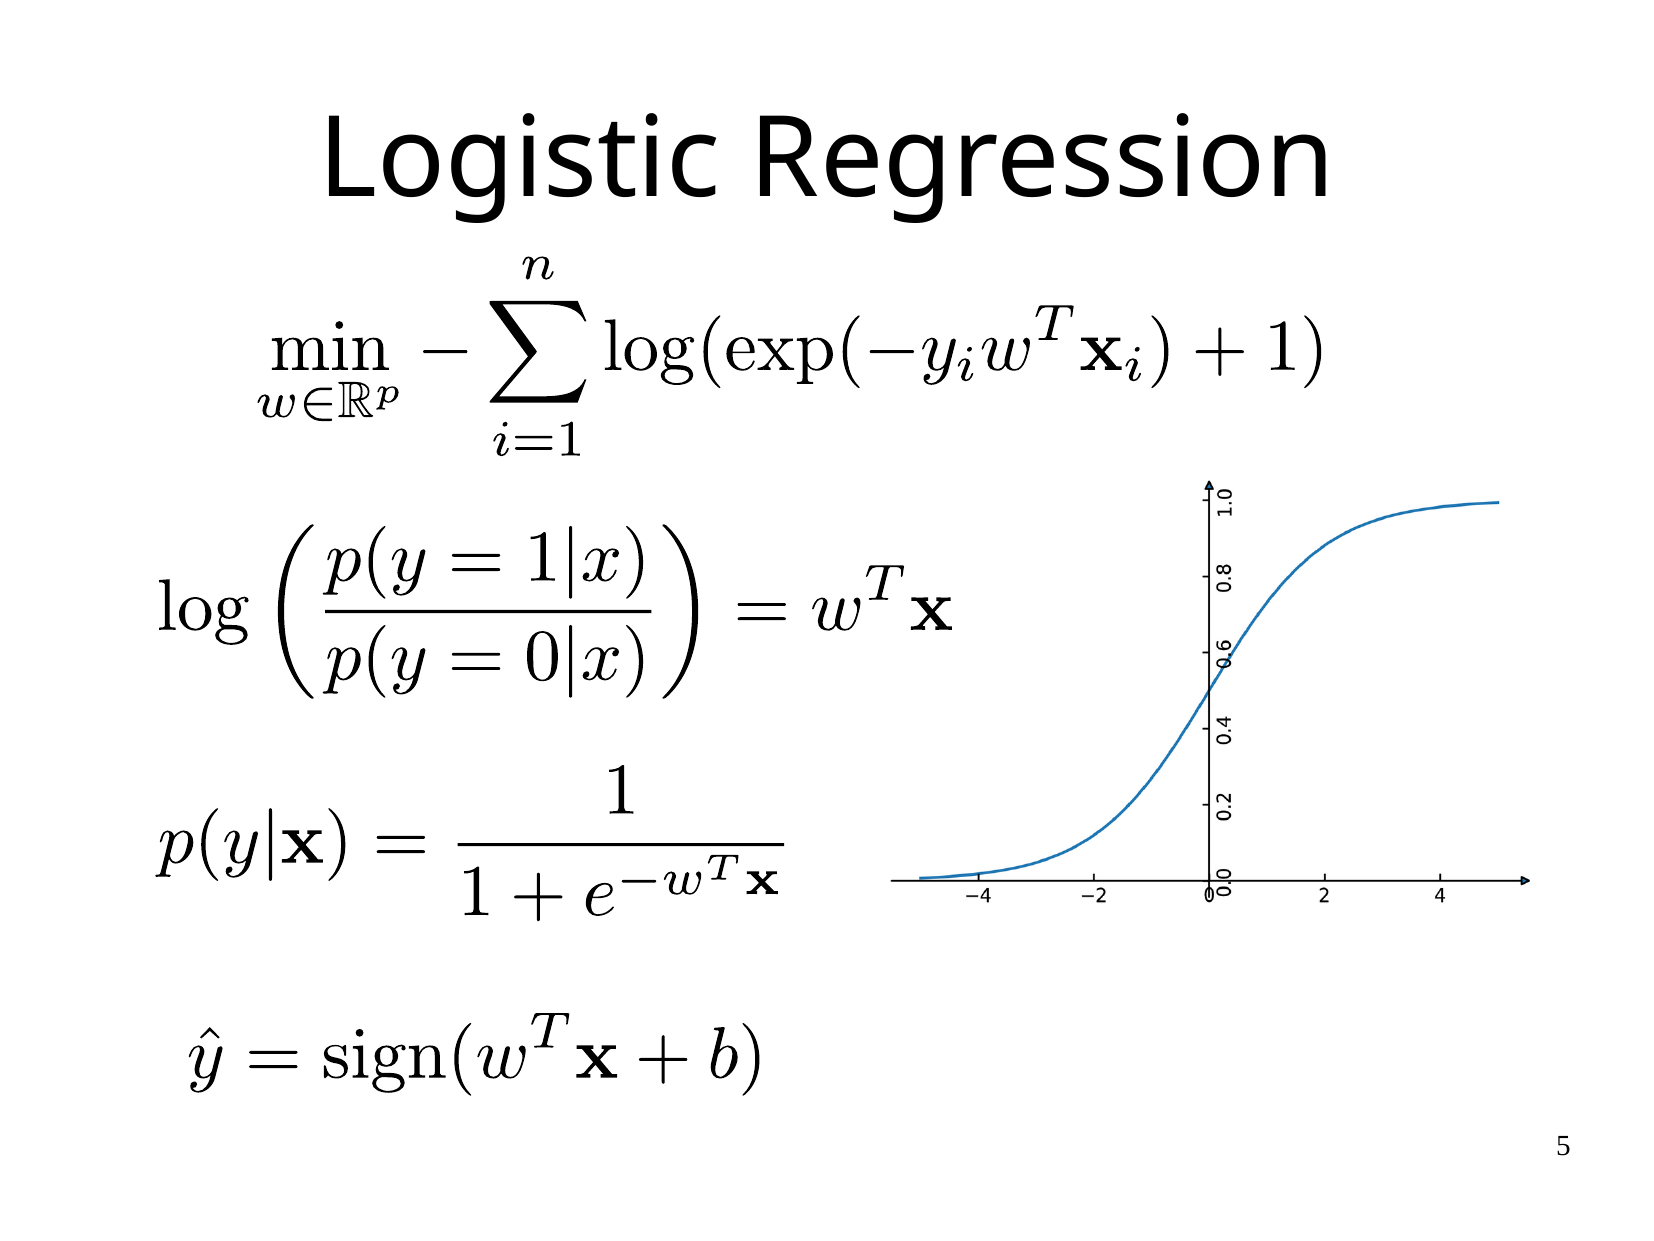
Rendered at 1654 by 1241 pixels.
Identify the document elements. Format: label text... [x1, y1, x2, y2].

text_box [156, 524, 954, 699]
text_box [255, 256, 1329, 457]
text_box [155, 765, 785, 922]
title Logistic Regression [82, 49, 1571, 257]
text_box [186, 1012, 767, 1096]
picture [840, 464, 1547, 916]
